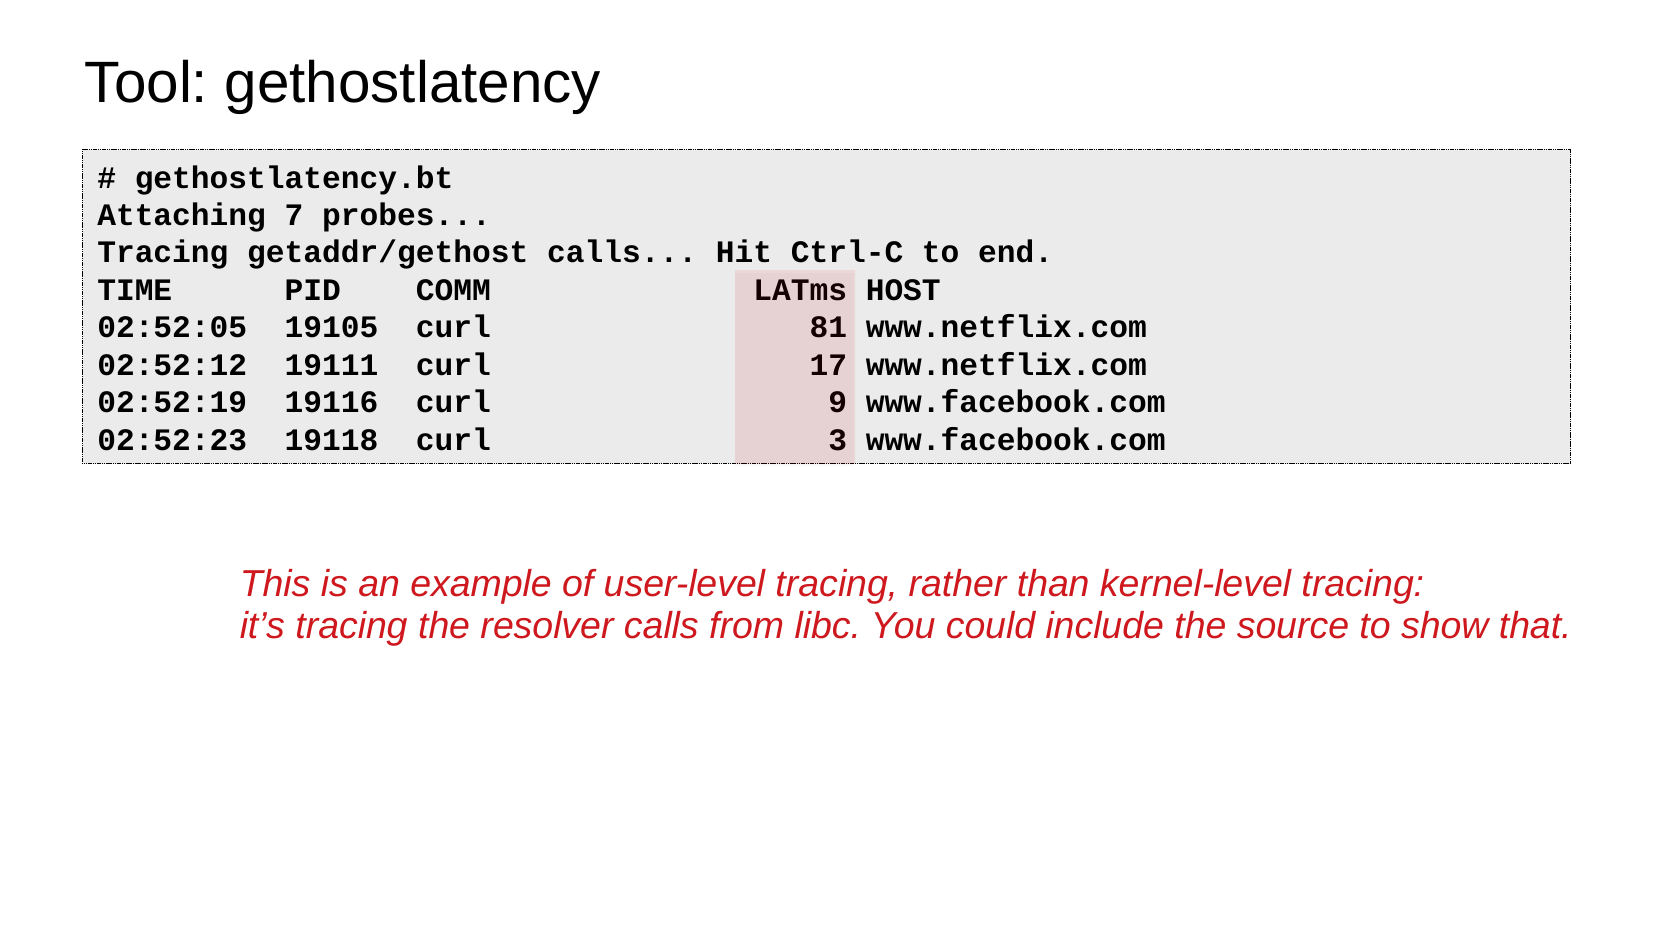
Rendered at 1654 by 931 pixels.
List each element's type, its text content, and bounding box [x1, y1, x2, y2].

text_box This is an example of user-level tracing, rather than kernel-level tracing: it’s tracing the resolver calls from libc. You could include the source to show that. [225, 555, 1588, 654]
text_box # gethostlatency.bt Attaching 7 probes... Tracing getaddr/gethost calls... Hit Ctrl-C to end. TIME PID COMM LATms HOST 02:52:05 19105 curl 81 www.netflix.com 02:52:12 19111 curl 17 www.netflix.com 02:52:19 19116 curl 9 www.facebook.com 02:52:23 19118 curl 3 www.facebook.com [82, 149, 1571, 464]
title Tool: gethostlatency [64, 20, 1554, 139]
text_box [735, 270, 856, 464]
